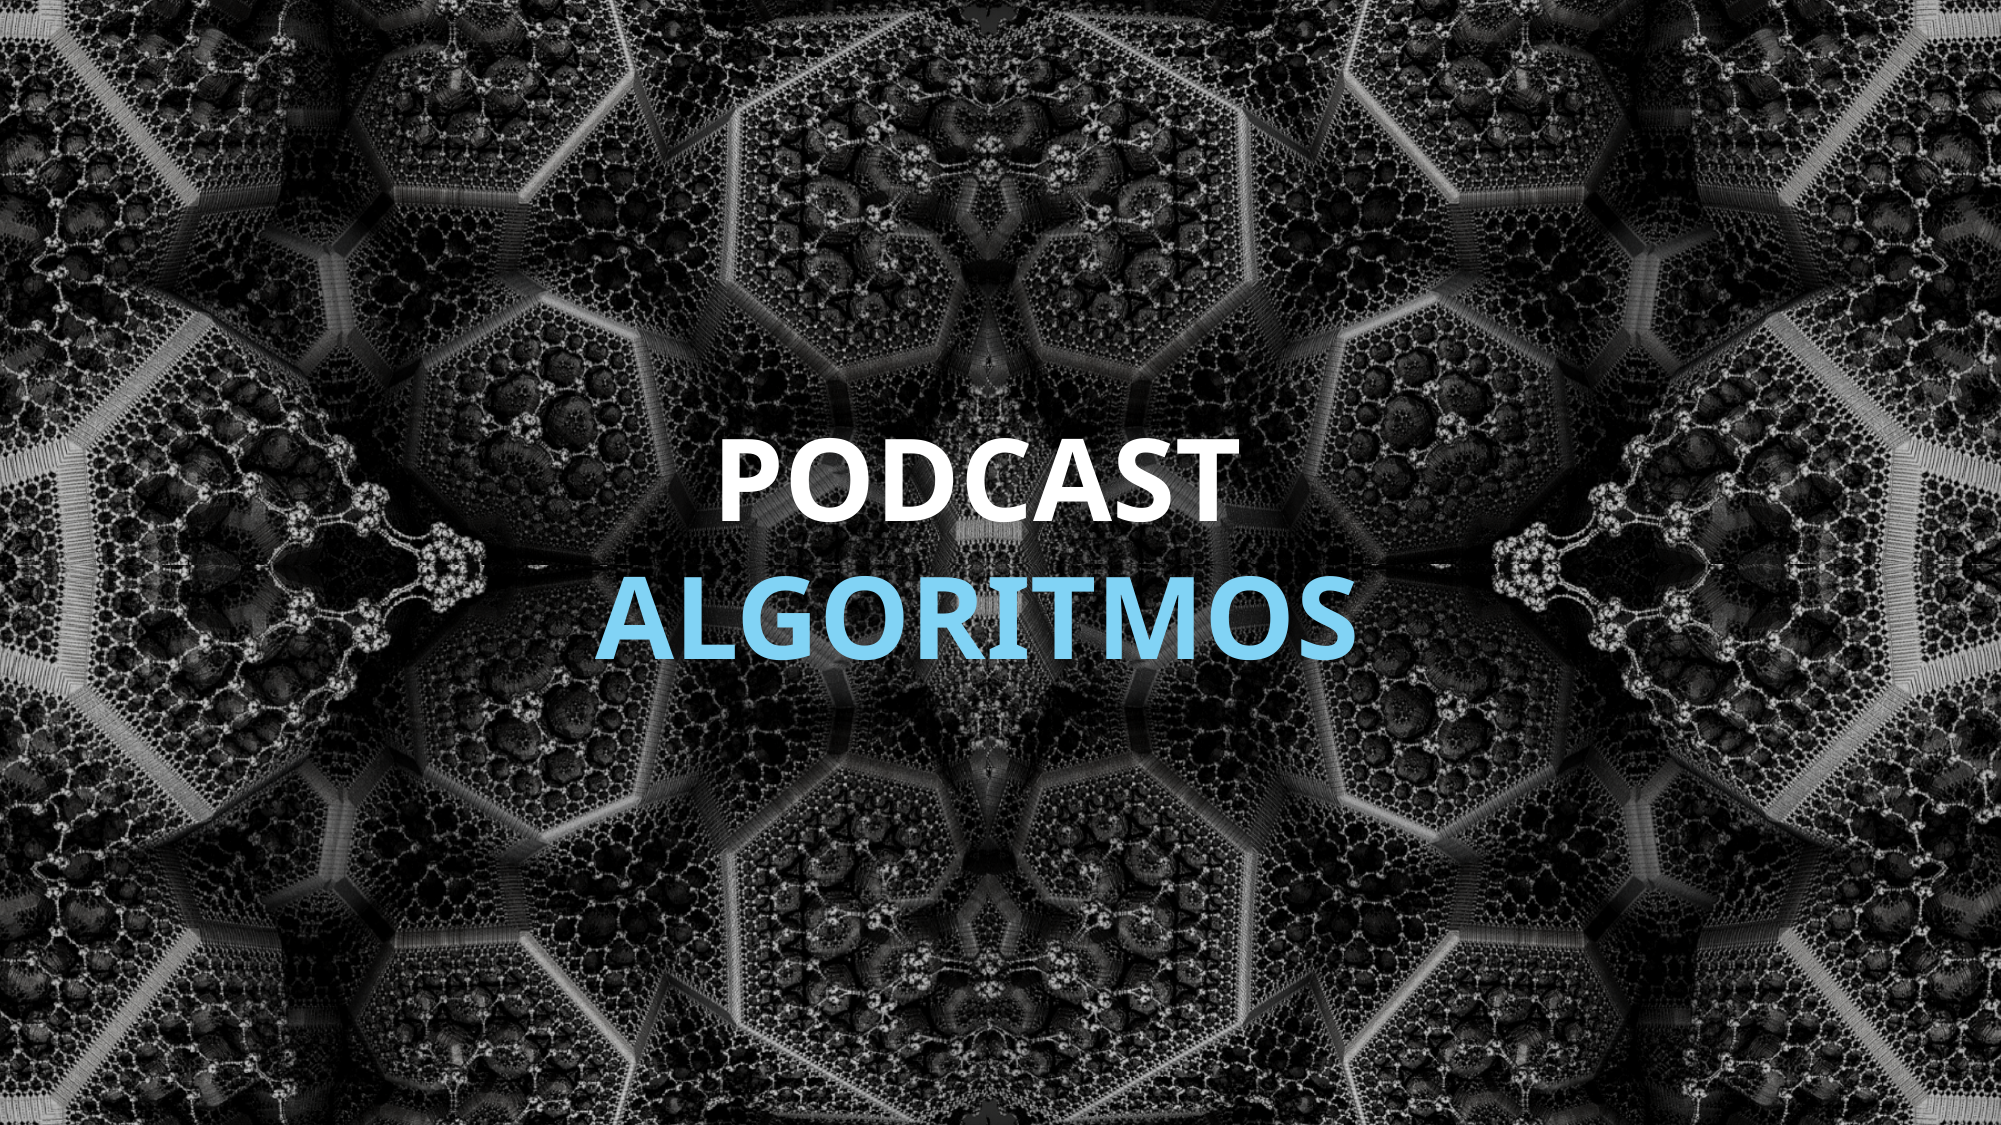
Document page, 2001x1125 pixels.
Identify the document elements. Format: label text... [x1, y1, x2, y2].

picture [0, 0, 2001, 1125]
text_box PODCAST ALGORITMOS [580, 399, 1375, 690]
